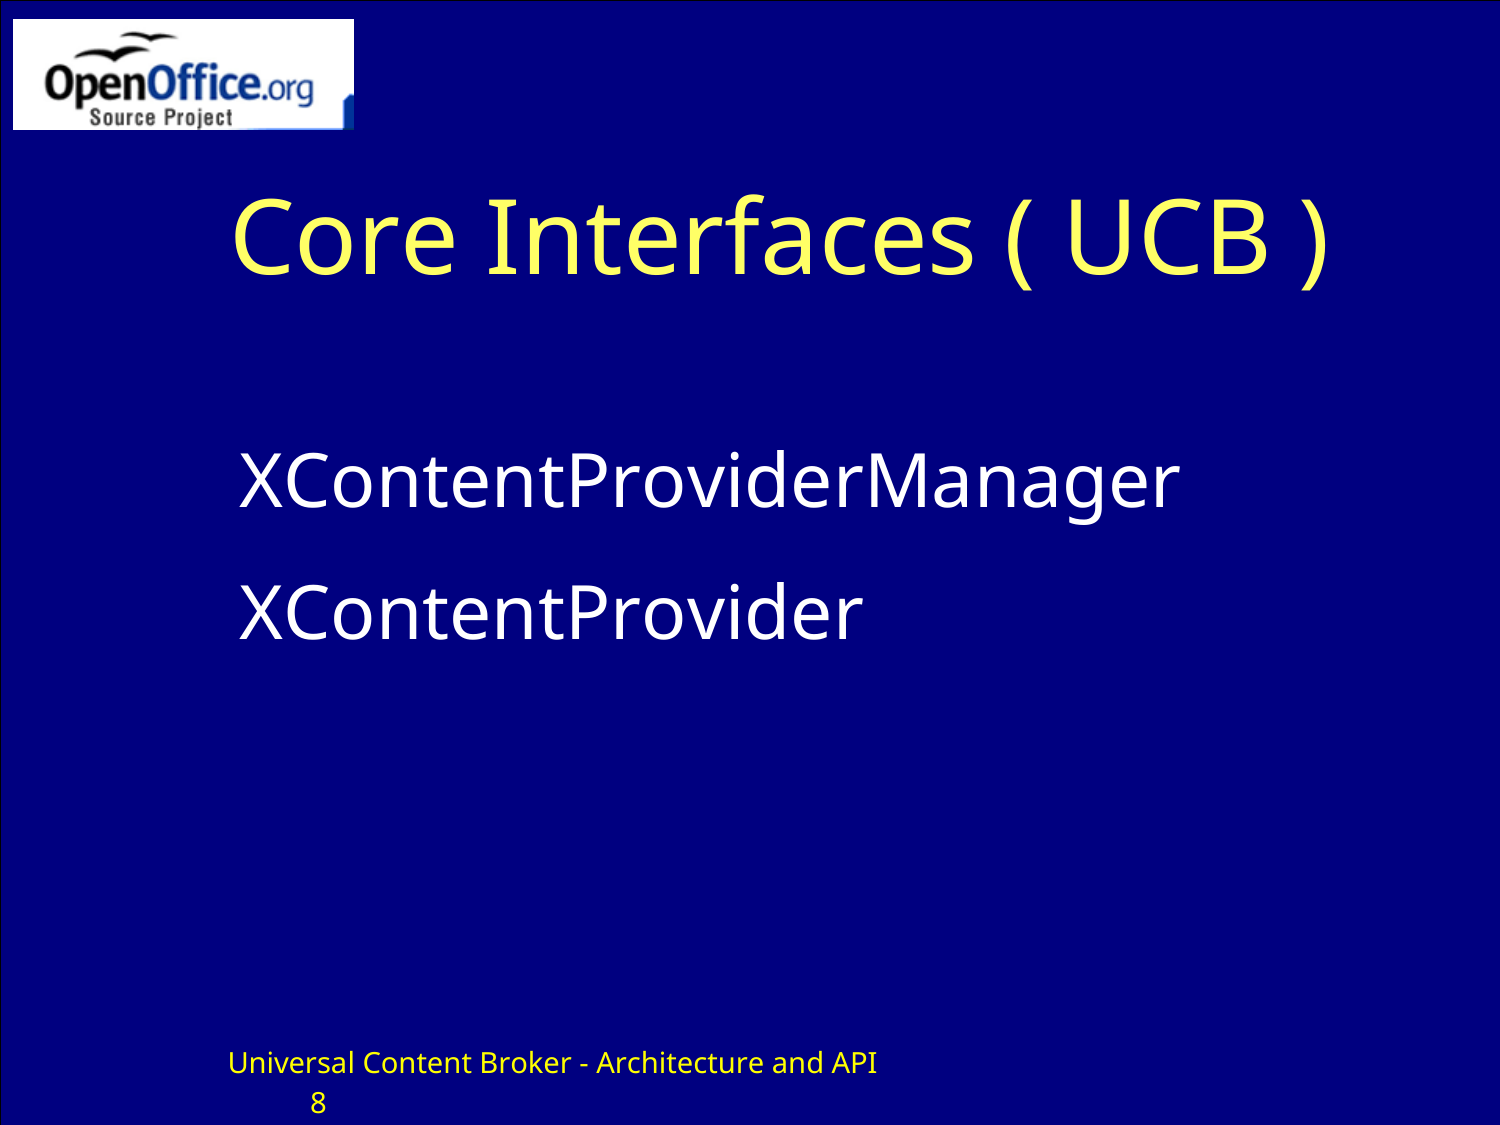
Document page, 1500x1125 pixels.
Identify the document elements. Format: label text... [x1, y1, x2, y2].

picture [13, 19, 354, 130]
title Core Interfaces ( UCB ) [229, 163, 1386, 423]
list XContentProviderManager XContentProvider [227, 427, 1380, 1125]
